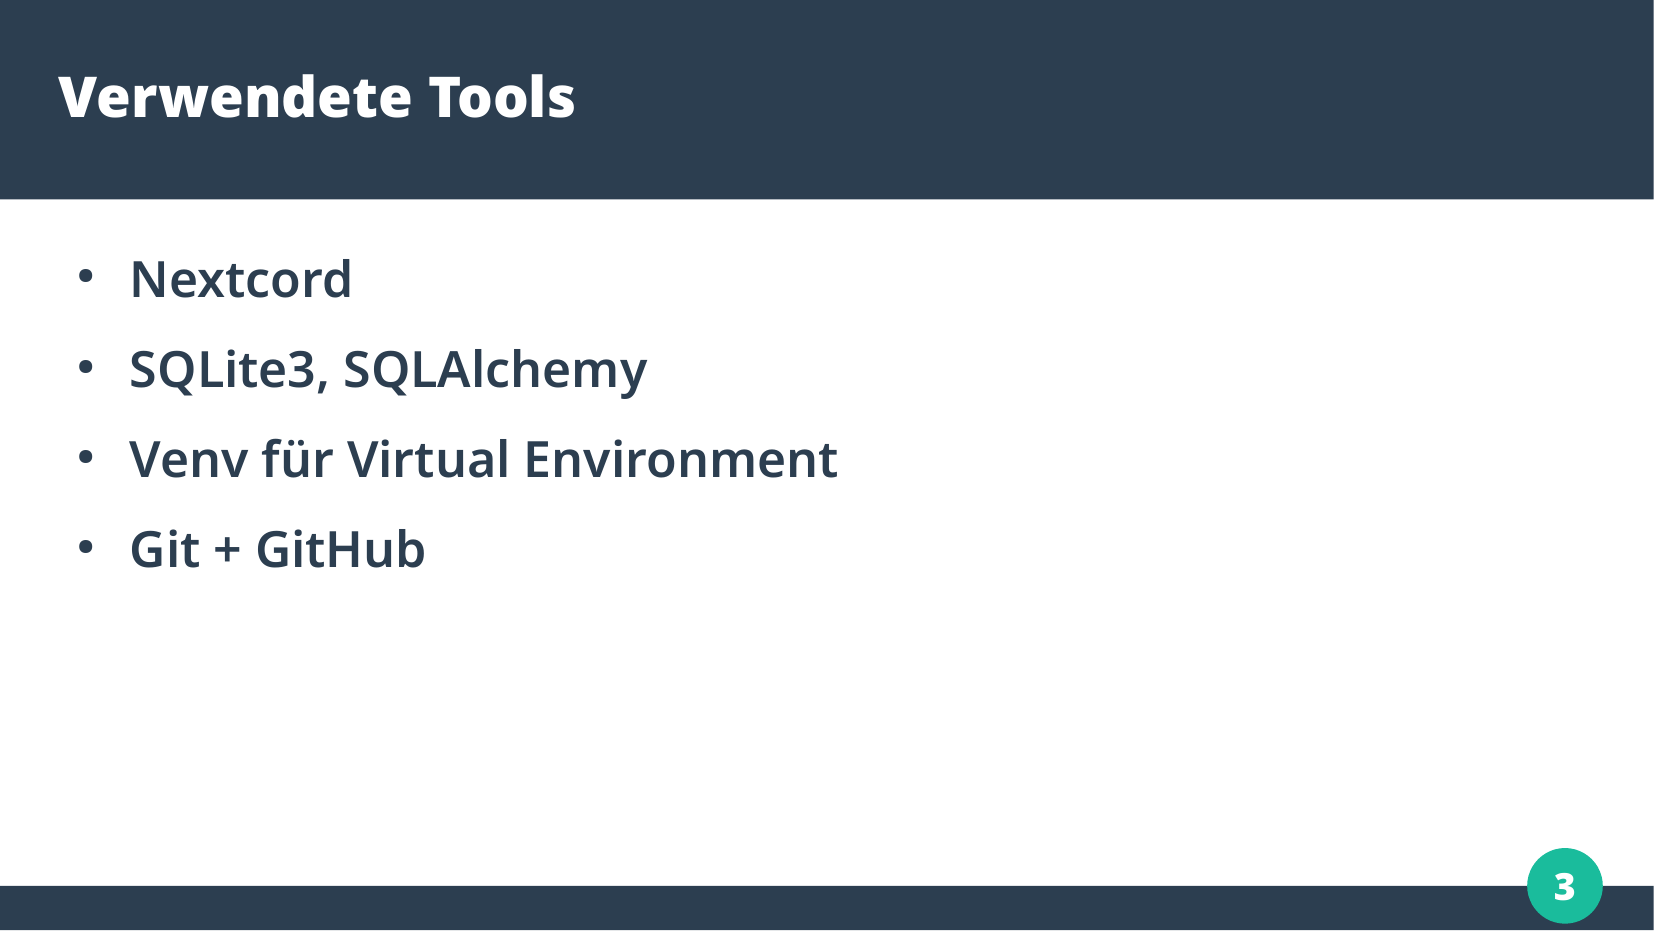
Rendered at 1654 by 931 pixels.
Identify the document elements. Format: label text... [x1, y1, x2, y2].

title Verwendete Tools [59, 37, 1595, 155]
list Nextcord SQLite3, SQLAlchemy Venv für Virtual Environment Git + GitHub [59, 243, 1595, 864]
